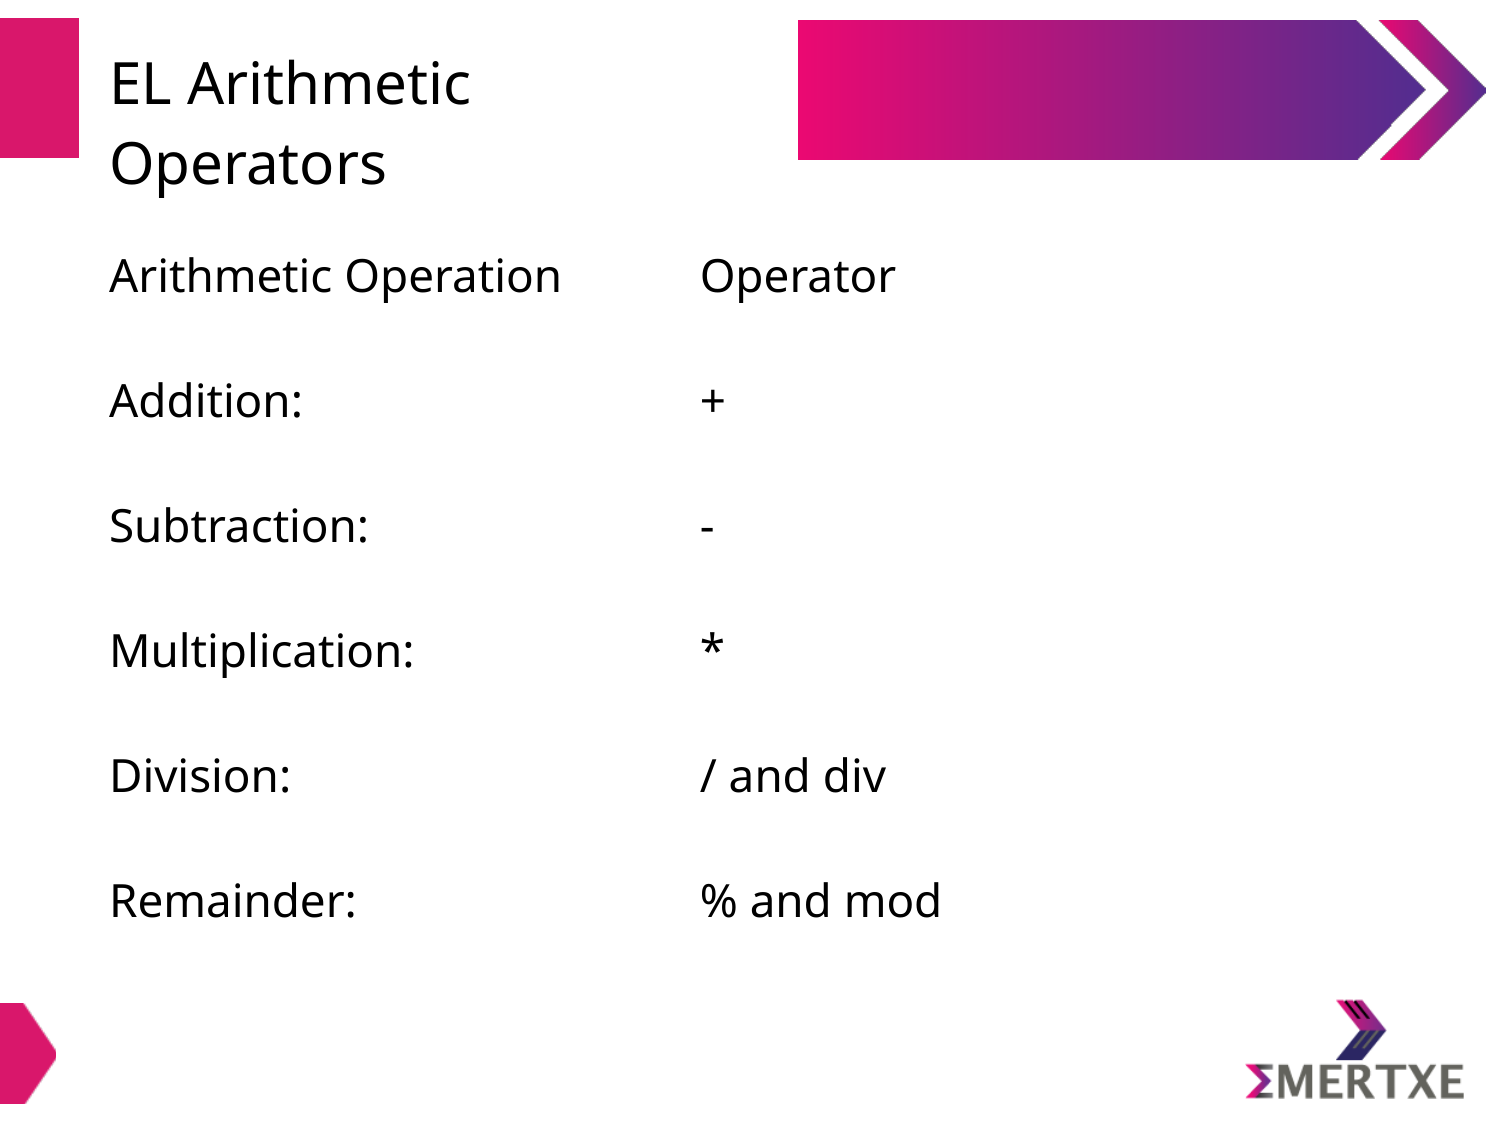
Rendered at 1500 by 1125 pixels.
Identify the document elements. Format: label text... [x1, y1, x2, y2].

text_box Arithmetic Operation Operator Addition: + Subtraction: - Multiplication: * Division: / and div Remainder: % and mod [94, 236, 1359, 943]
picture [798, 20, 1486, 160]
text_box EL Arithmetic Operators [94, 35, 768, 187]
picture [1245, 996, 1465, 1099]
